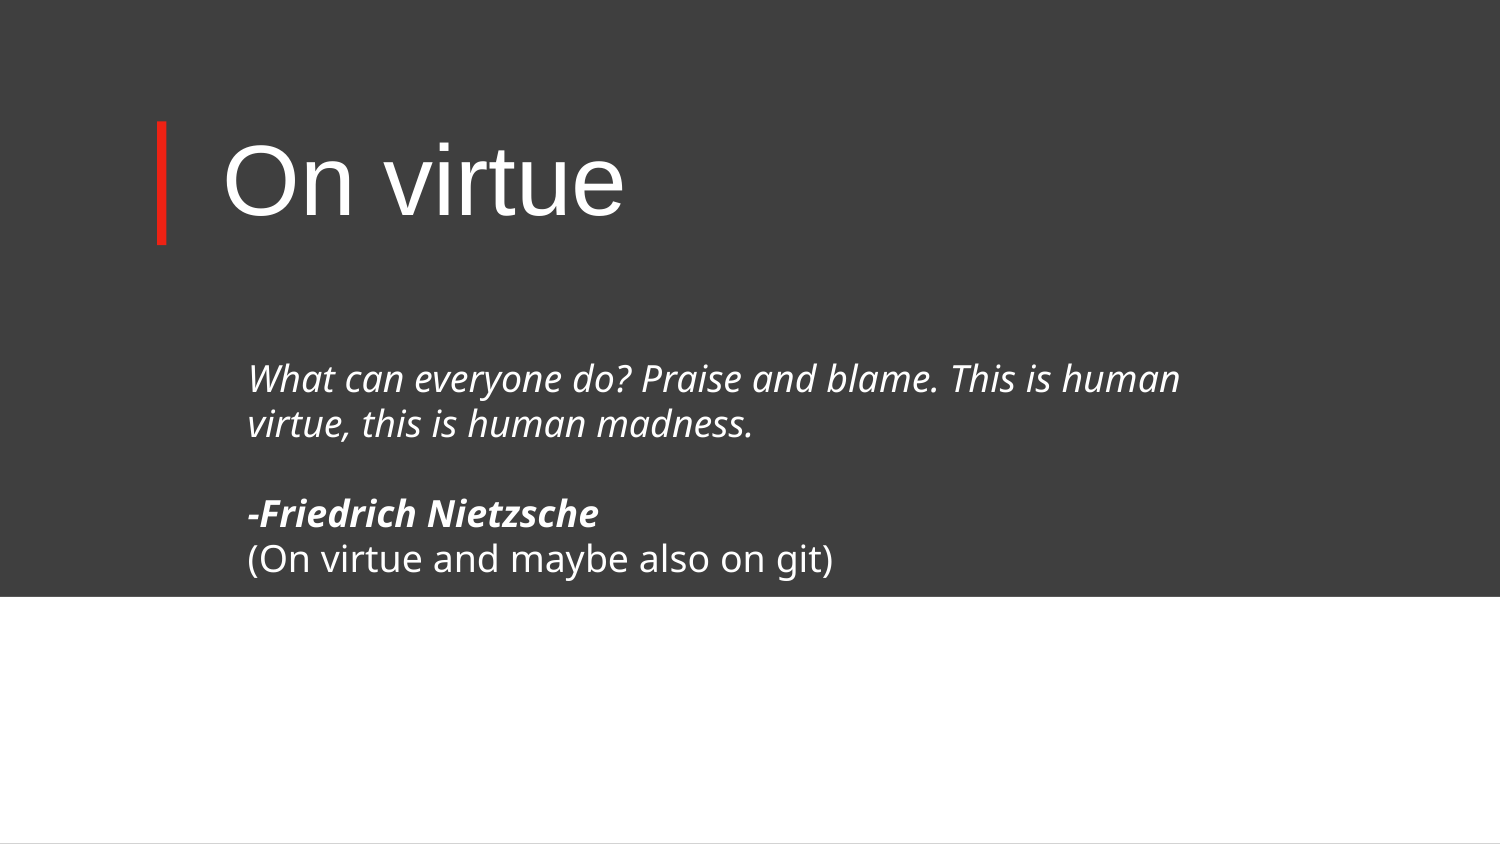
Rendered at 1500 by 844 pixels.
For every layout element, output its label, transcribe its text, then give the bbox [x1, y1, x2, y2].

title On virtue What can everyone do? Praise and blame. This is human virtue, this is human madness. -Friedrich Nietzsche (On virtue and maybe also on git) [207, 108, 1238, 547]
